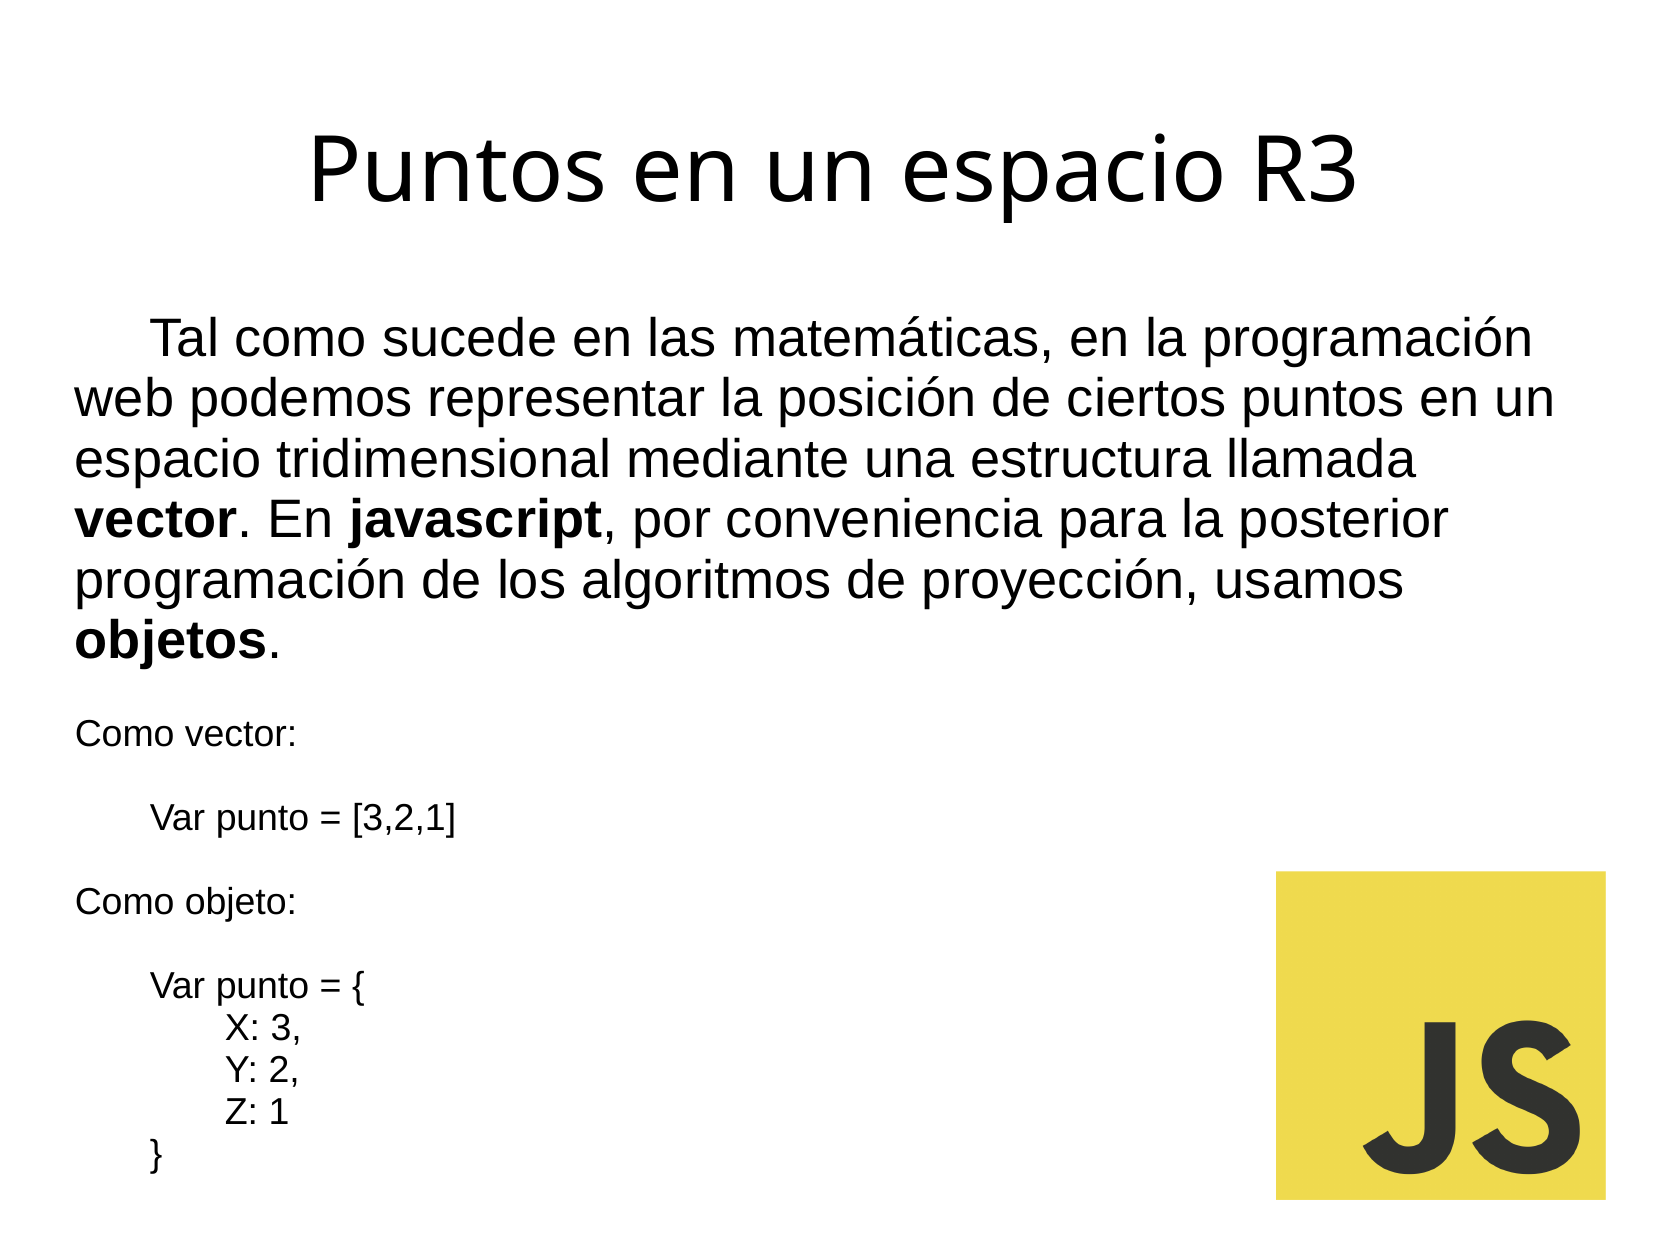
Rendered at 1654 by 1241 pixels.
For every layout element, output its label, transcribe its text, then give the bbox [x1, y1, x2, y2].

picture [1276, 871, 1606, 1201]
title Puntos en un espacio R3 [90, 62, 1579, 271]
text_box Tal como sucede en las matemáticas, en la programación web podemos representar la posición de ciertos puntos en un espacio tridimensional mediante una estructura llamada vector. En javascript, por conveniencia para la posterior programación de los algoritmos de proyección, usamos objetos. Como vector: Var punto = [3,2,1] Como objeto: Var punto = { X: 3, Y: 2, Z: 1 } [60, 300, 1591, 1226]
